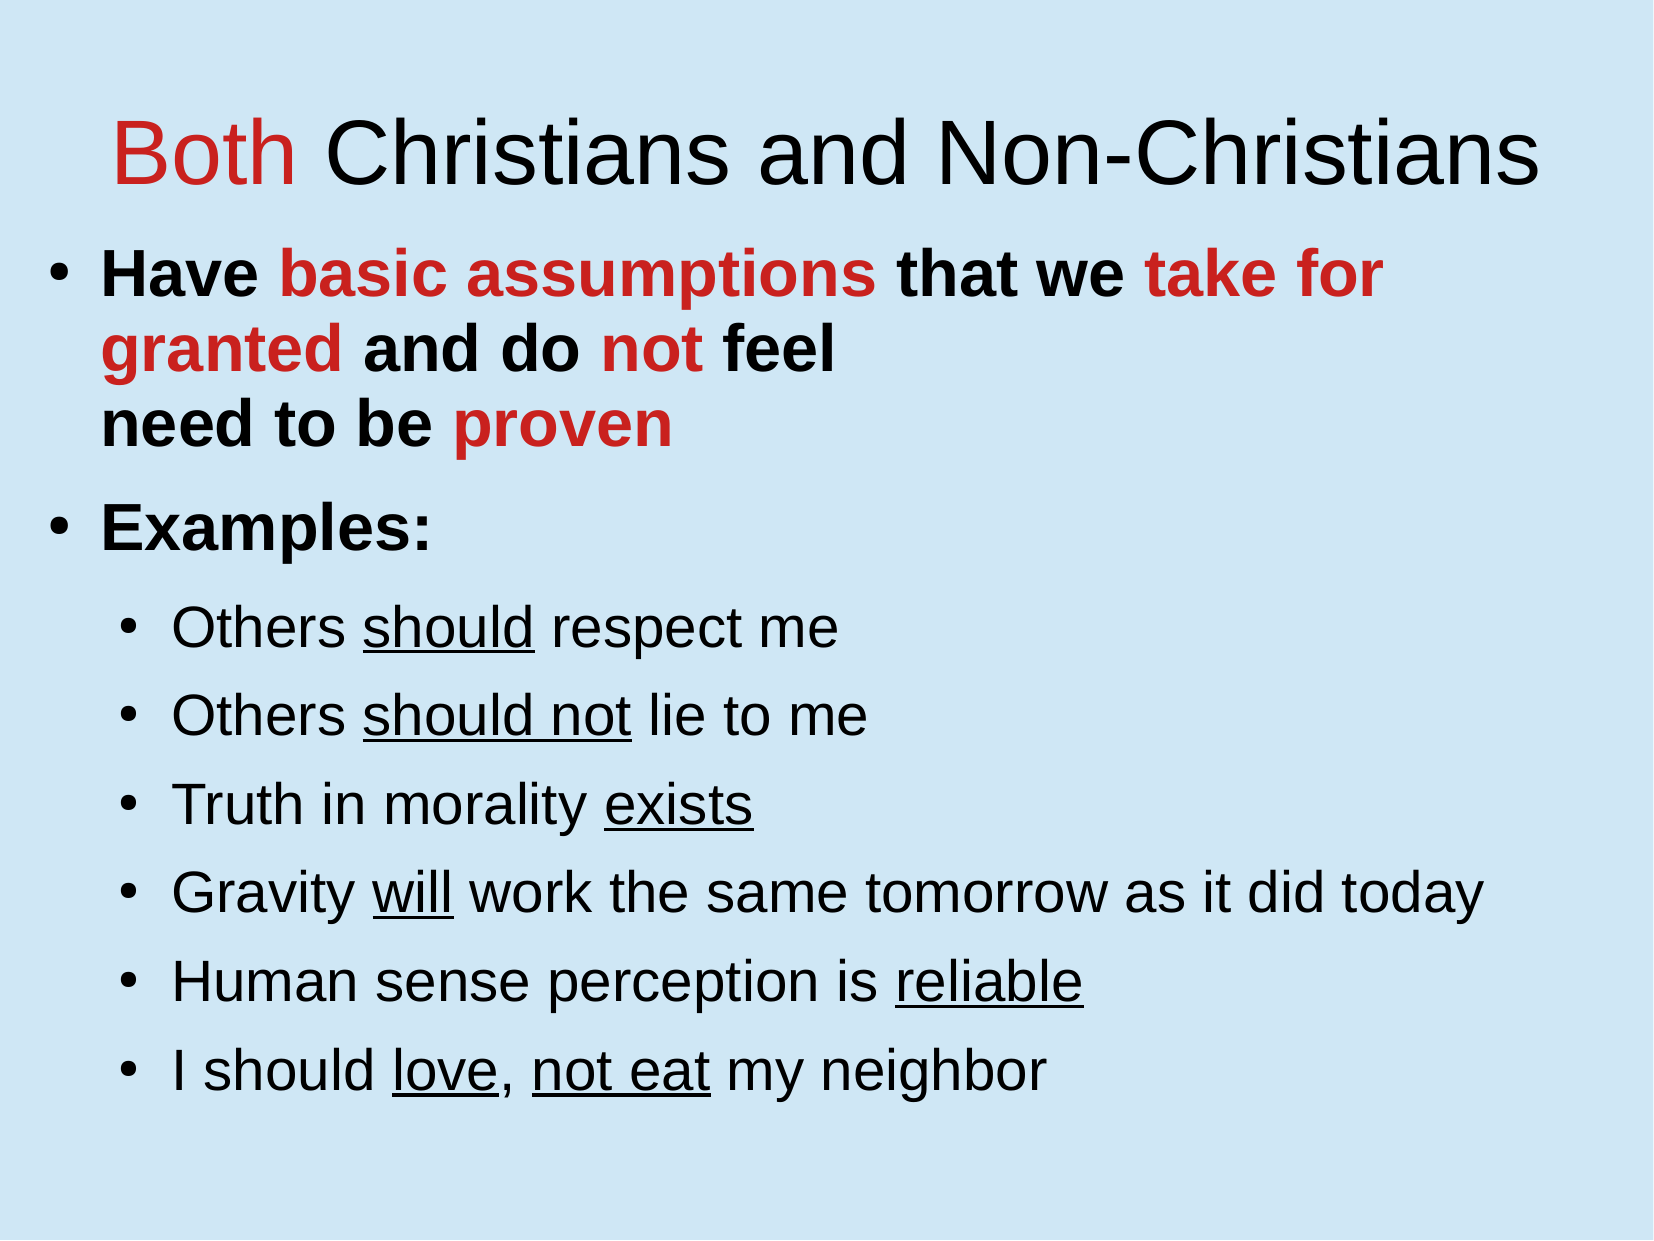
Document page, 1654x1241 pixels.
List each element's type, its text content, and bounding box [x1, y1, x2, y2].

title Both Christians and Non-Christians [82, 49, 1571, 236]
list Have basic assumptions that we take for granted and do not feel need to be proven Examples: Others should respect me Others should not lie to me Truth in morality exists Gravity will work the same tomorrow as it did today Human sense perception is reliable I should love, not eat my neighbor [29, 236, 1571, 1241]
